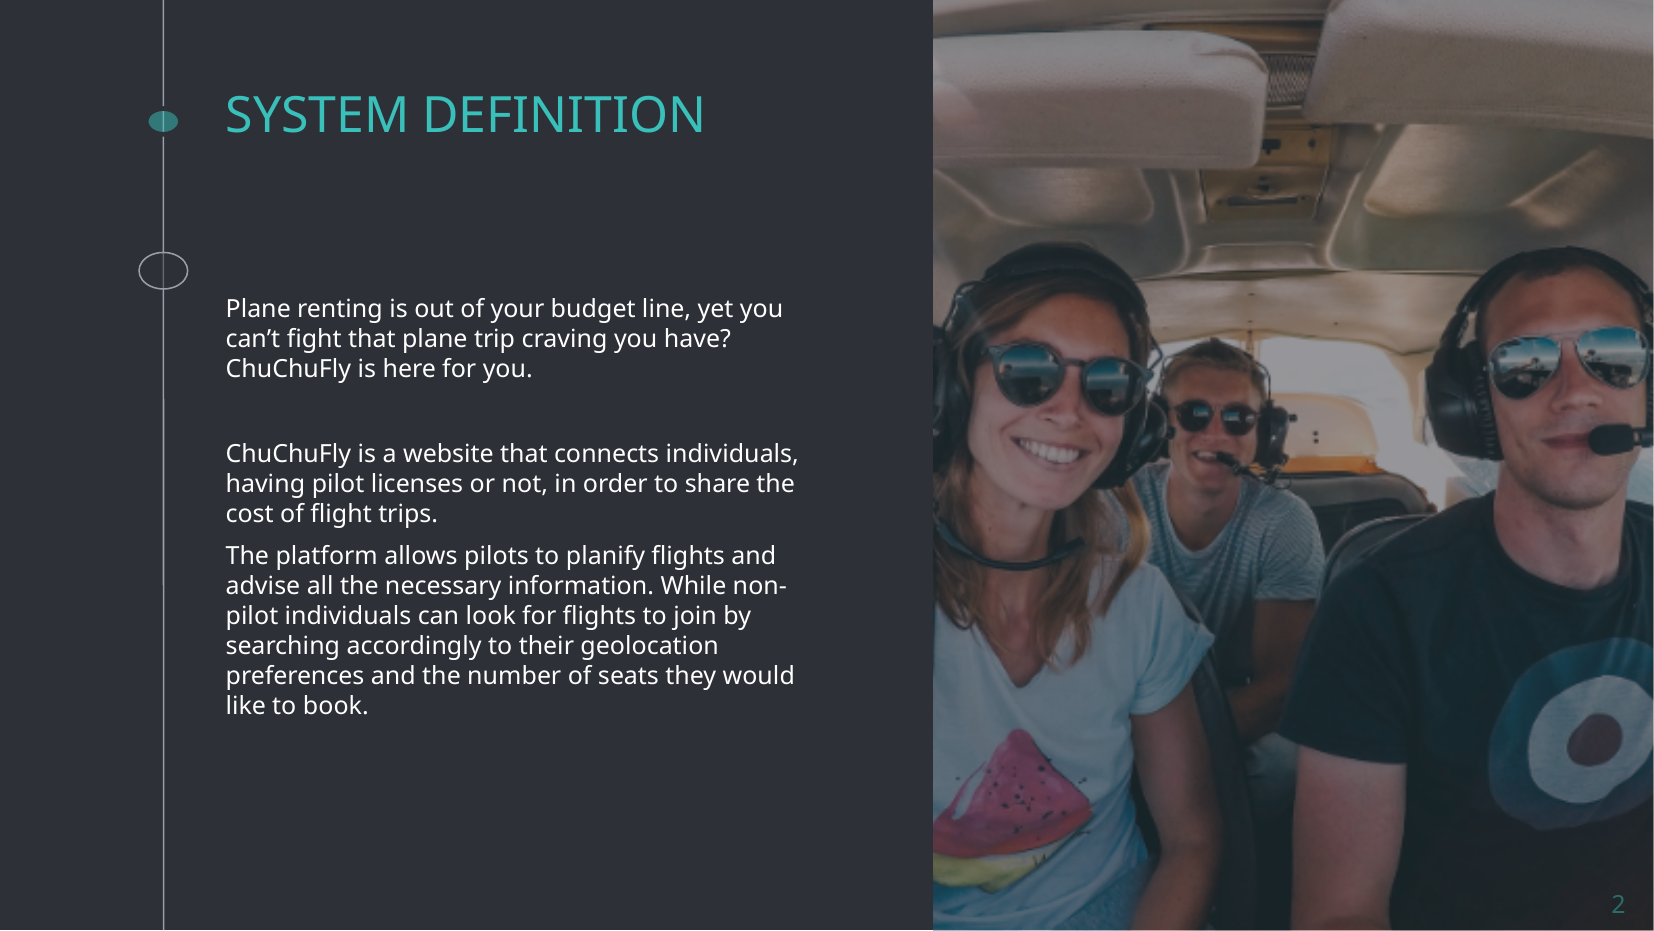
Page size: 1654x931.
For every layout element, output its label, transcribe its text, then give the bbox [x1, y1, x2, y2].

title SYSTEM DEFINITION [210, 95, 933, 158]
text_box Plane renting is out of your budget line, yet you can’t fight that plane trip craving you have? ChuChuFly is here for you. ChuChuFly is a website that connects individuals, having pilot licenses or not, in order to share the cost of flight trips. The platform allows pilots to planify flights and advise all the necessary information. While non-pilot individuals can look for flights to join by searching accordingly to their geolocation preferences and the number of seats they would like to book. [210, 235, 835, 669]
text_box [933, 0, 1654, 931]
